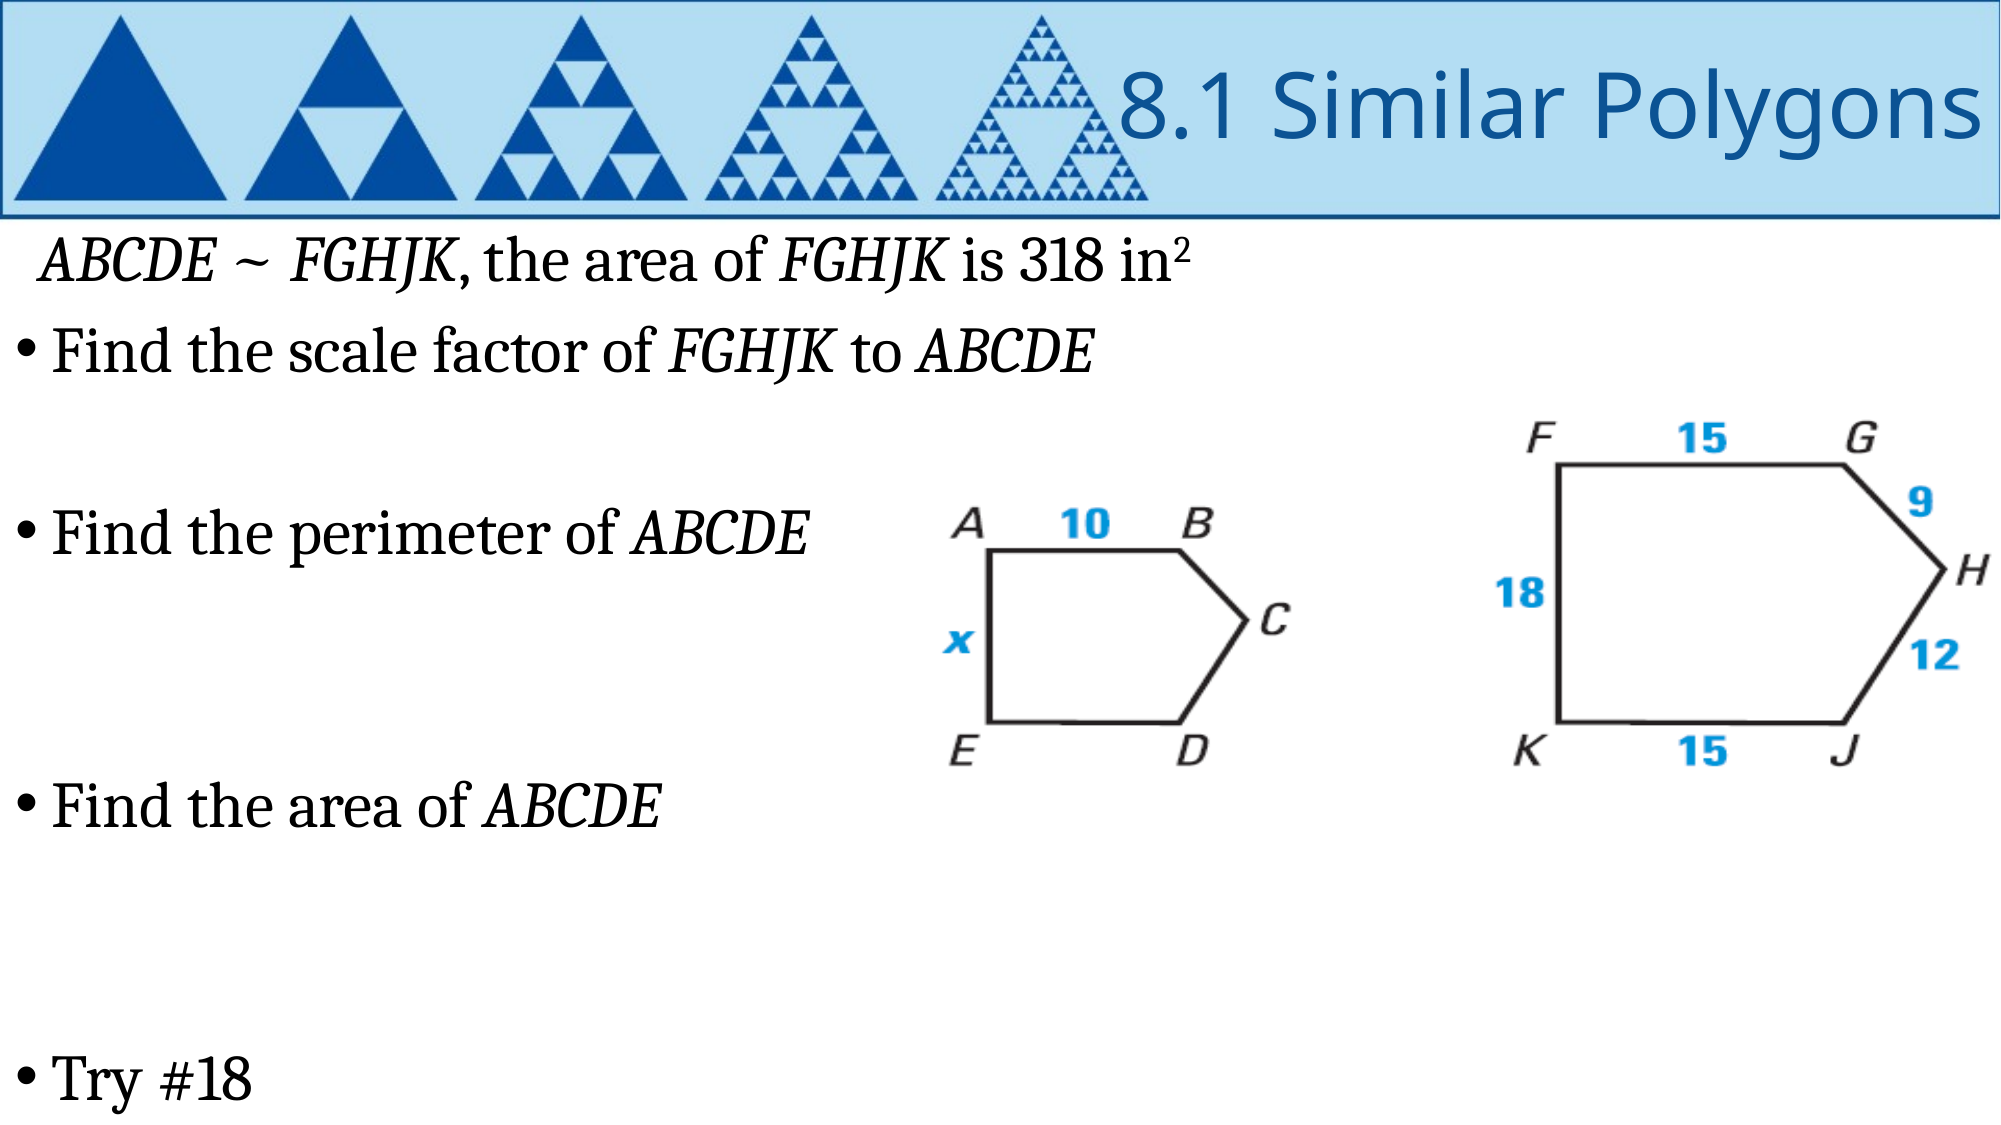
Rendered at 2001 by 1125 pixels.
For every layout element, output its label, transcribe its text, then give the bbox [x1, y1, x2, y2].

title 8.1 Similar Polygons [0, 0, 2000, 218]
picture [937, 0, 2001, 1125]
list ABCDE ~ FGHJK, the area of FGHJK is 318 in2 Find the scale factor of FGHJK to ABCDE Find the perimeter of ABCDE Find the area of ABCDE Try #18 [0, 218, 2000, 1125]
